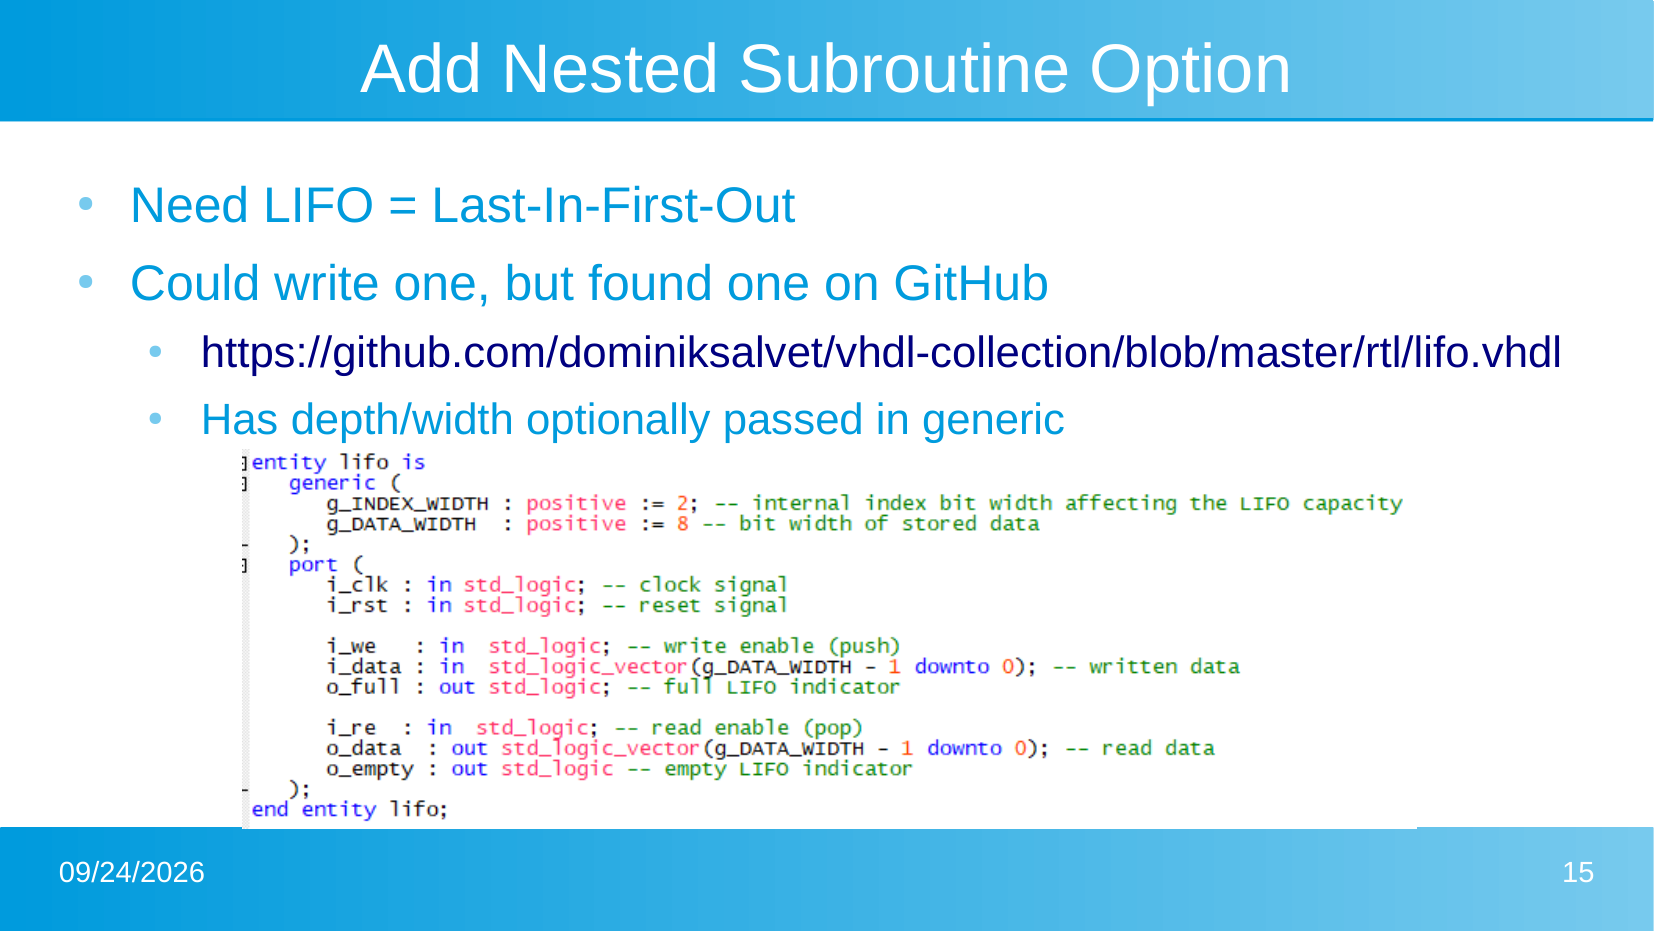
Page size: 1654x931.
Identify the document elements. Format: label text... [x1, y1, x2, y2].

list Need LIFO = Last-In-First-Out Could write one, but found one on GitHub https://github.com/dominiksalvet/vhdl-collection/blob/master/rtl/lifo.vhdl Has depth/width optionally passed in generic [59, 177, 1595, 768]
picture [242, 449, 1417, 829]
title Add Nested Subroutine Option [59, 29, 1595, 108]
